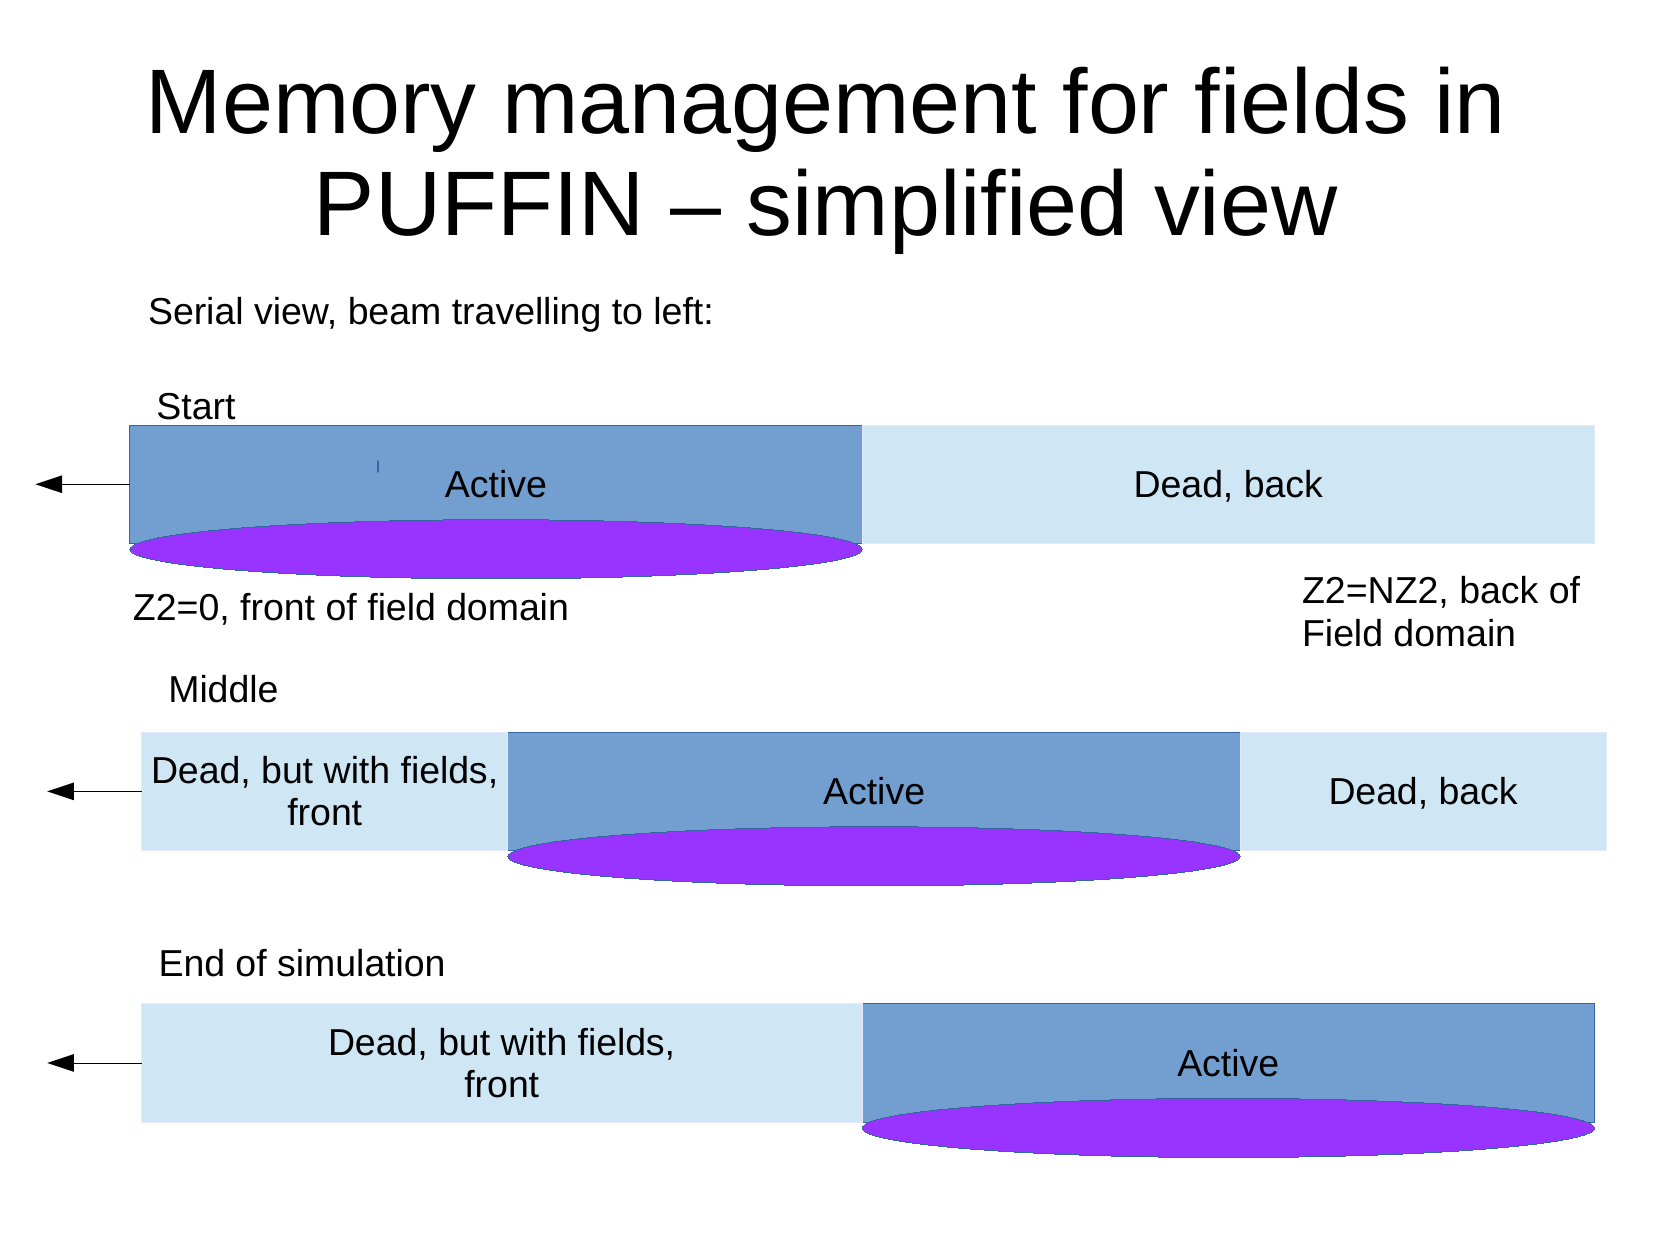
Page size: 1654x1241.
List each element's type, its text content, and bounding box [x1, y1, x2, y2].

text_box Z2=0, front of field domain [118, 578, 584, 636]
text_box Start [141, 377, 251, 435]
text_box Dead, back [862, 425, 1595, 544]
text_box Dead, but with fields, front [141, 732, 508, 851]
text_box Active [129, 425, 862, 544]
text_box Serial view, beam travelling to left: [133, 283, 730, 341]
text_box [507, 826, 1241, 886]
text_box Dead, back [1240, 732, 1607, 851]
text_box [862, 1098, 1595, 1158]
text_box [129, 519, 863, 579]
text_box Middle [153, 661, 294, 719]
text_box Active [508, 732, 1240, 851]
text_box End of simulation [143, 935, 461, 993]
text_box Dead, but with fields, front [141, 1003, 863, 1123]
text_box Active [863, 1003, 1595, 1123]
title Memory management for fields in PUFFIN – simplified view [82, 49, 1571, 257]
text_box Z2=NZ2, back of Field domain [1287, 562, 1596, 662]
